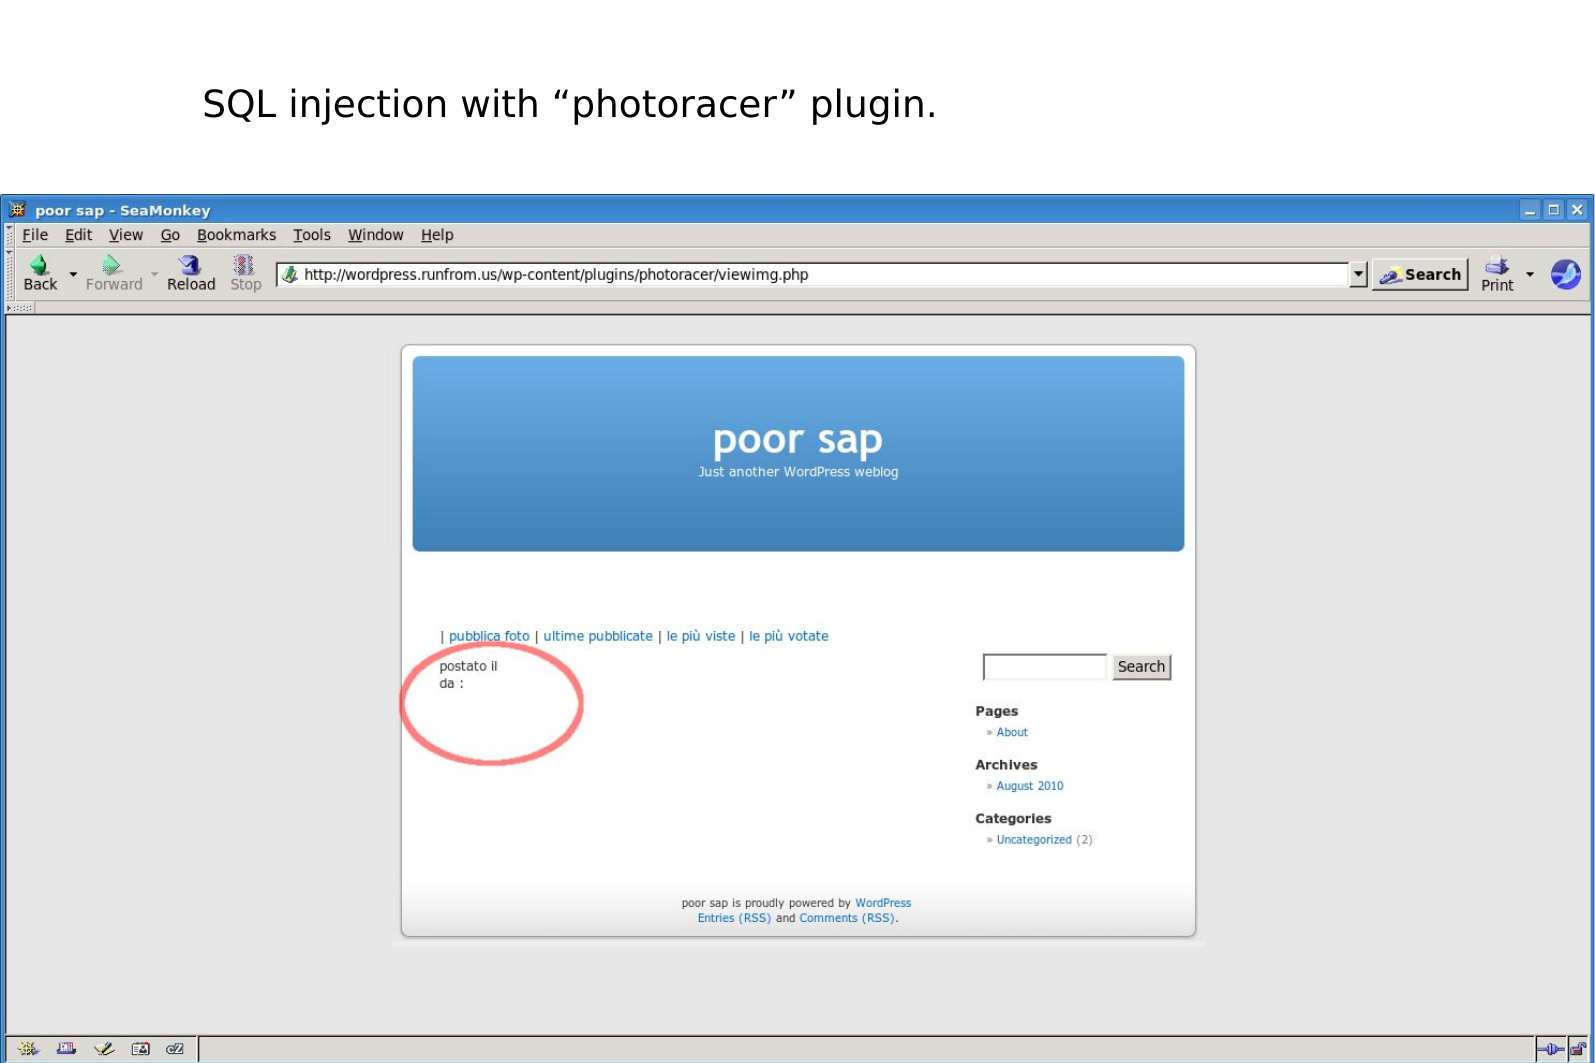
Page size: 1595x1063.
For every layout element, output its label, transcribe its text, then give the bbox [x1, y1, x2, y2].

picture [0, 194, 1595, 1063]
text_box SQL injection with “photoracer” plugin. [187, 75, 954, 134]
